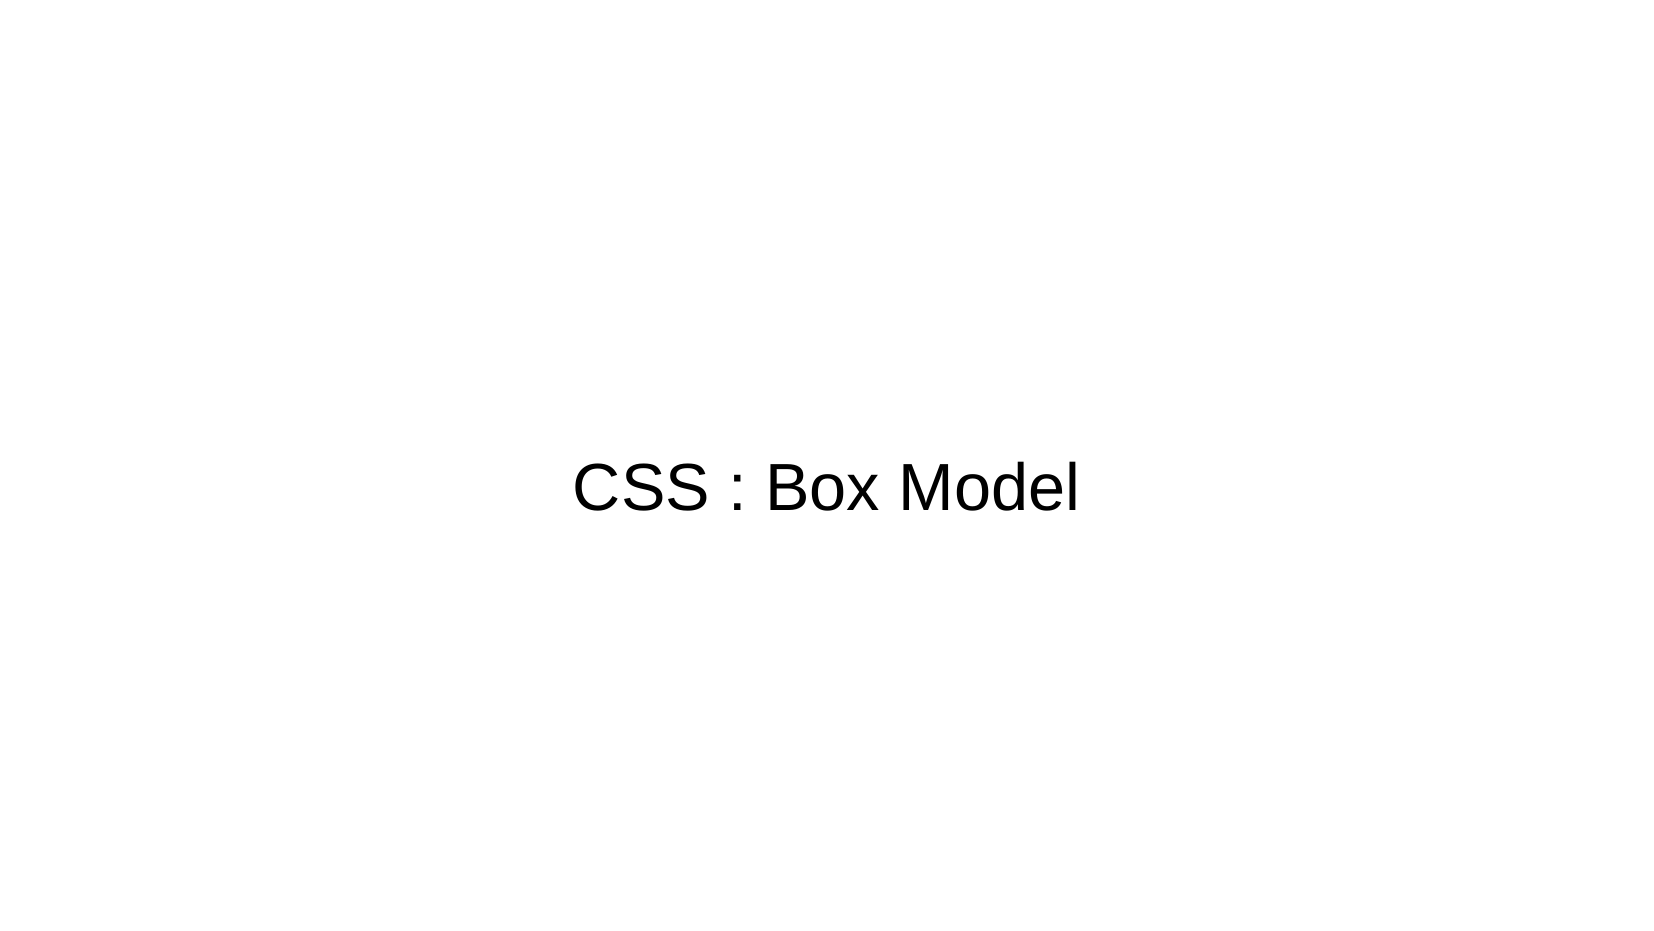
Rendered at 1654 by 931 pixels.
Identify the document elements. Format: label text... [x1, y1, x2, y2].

subtitle CSS : Box Model [82, 217, 1571, 758]
